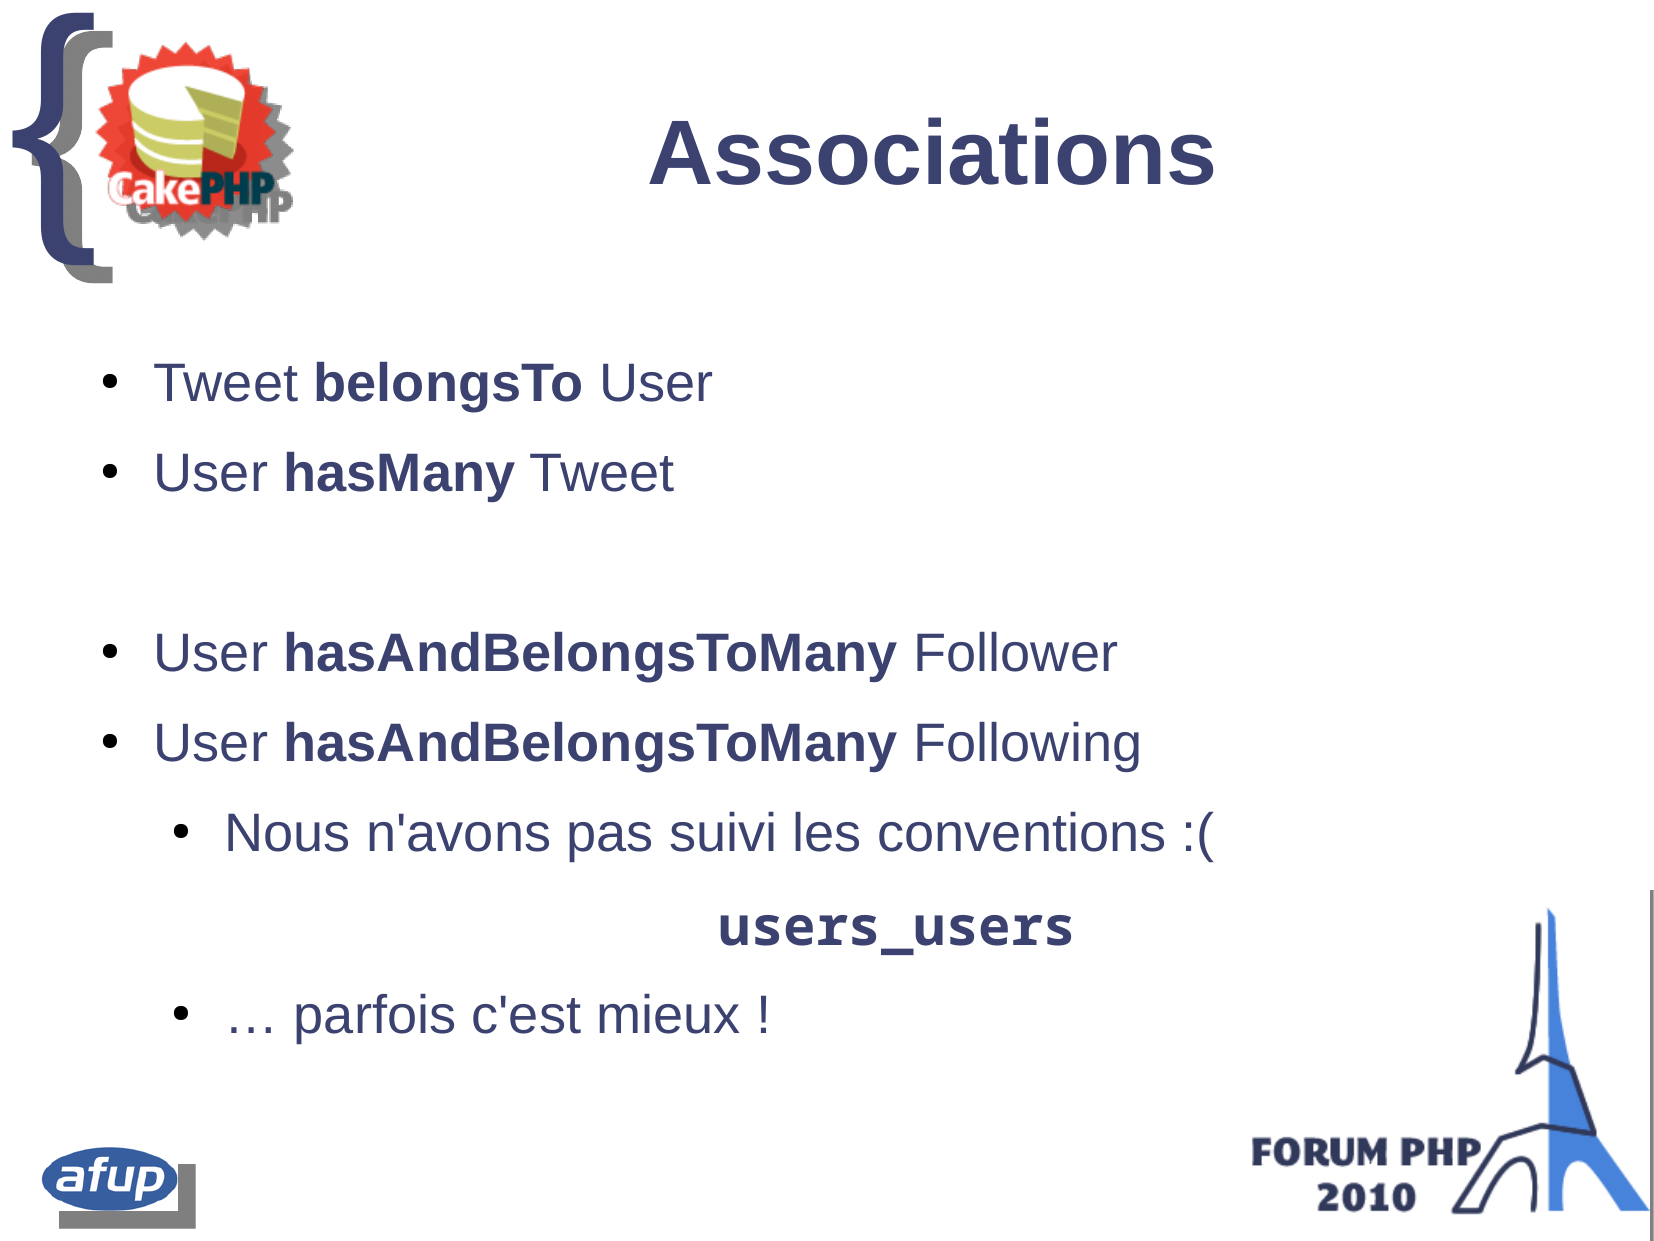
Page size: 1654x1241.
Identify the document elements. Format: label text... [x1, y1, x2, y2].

list Tweet belongsTo User User hasMany Tweet User hasAndBelongsToMany Follower User hasAndBelongsToMany Following Nous n'avons pas suivi les conventions :( users_users … parfois c'est mieux ! [82, 290, 1571, 1098]
picture [88, 35, 284, 231]
picture [1240, 872, 1650, 1241]
picture [41, 1146, 178, 1211]
title Associations [295, 56, 1571, 250]
